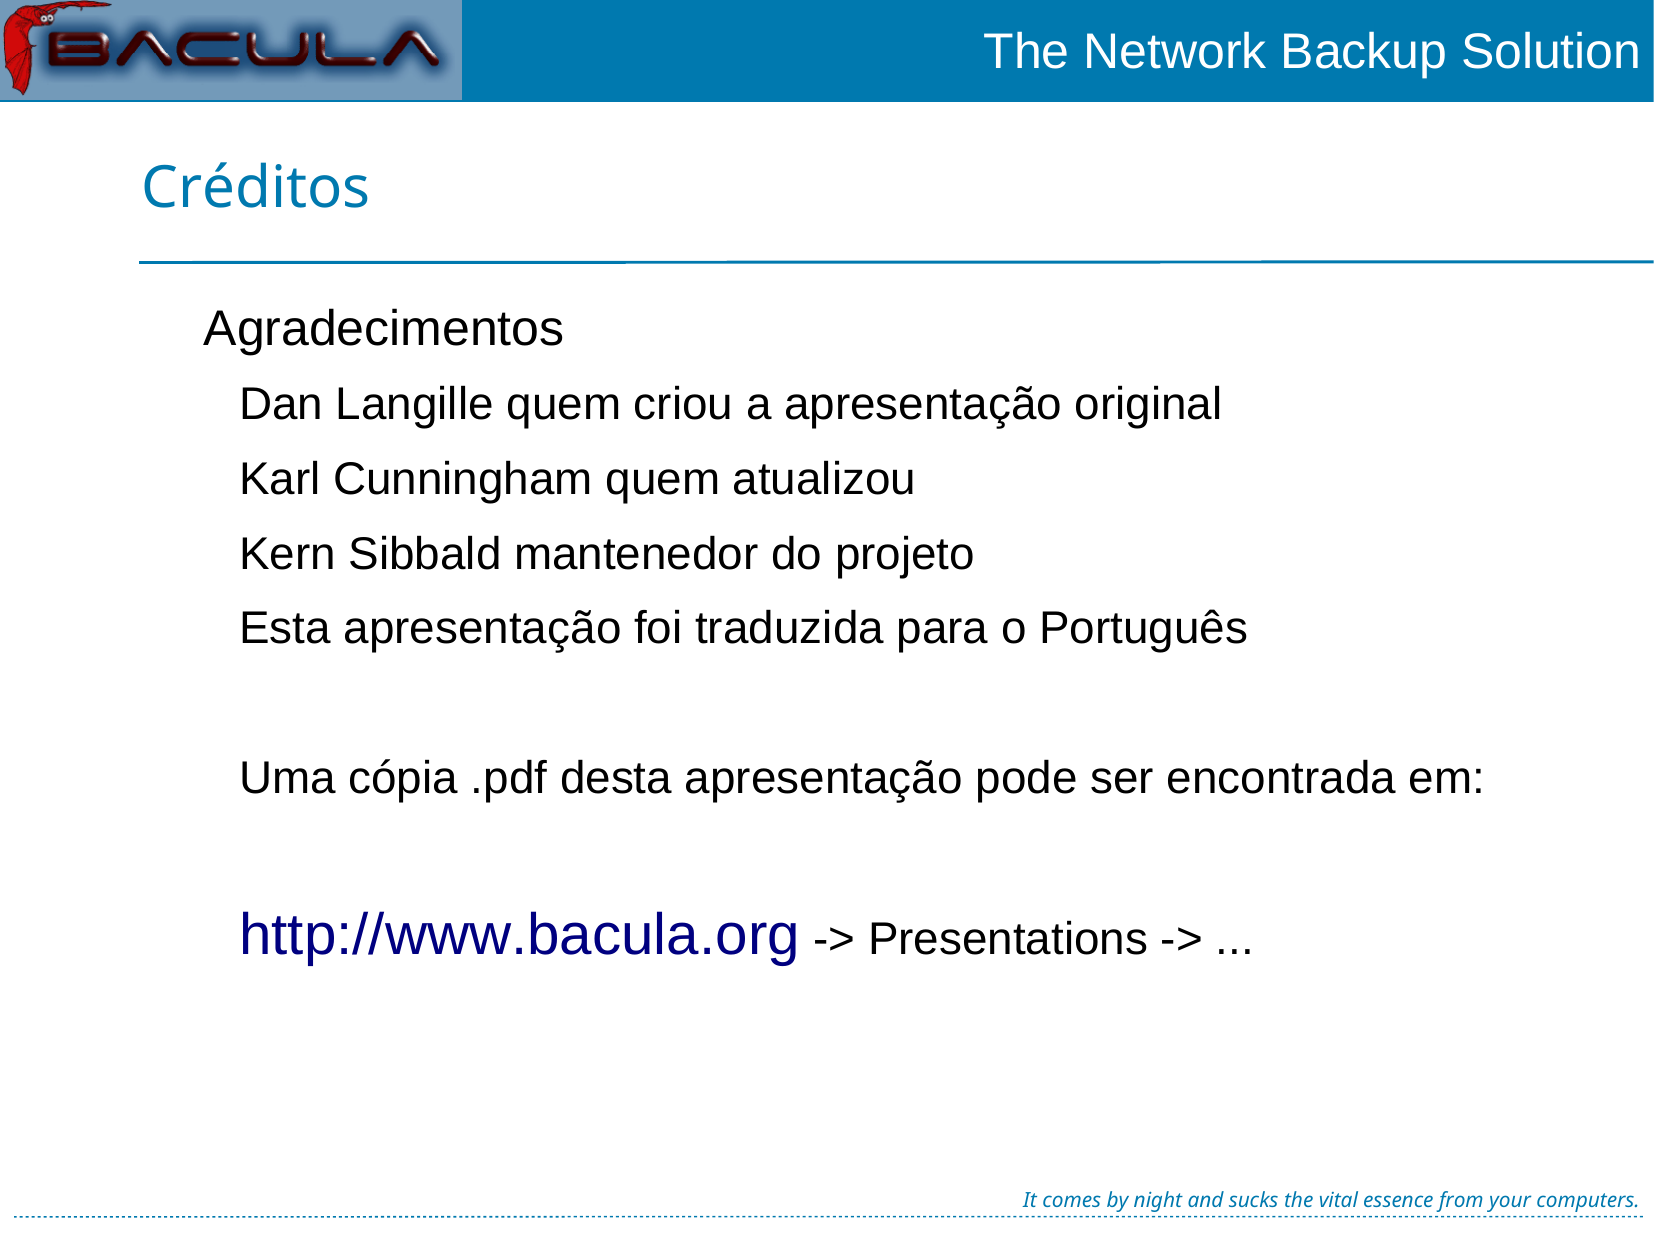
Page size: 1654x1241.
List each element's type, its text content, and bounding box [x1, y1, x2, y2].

title Créditos [141, 112, 1501, 226]
picture [0, 0, 461, 99]
list Agradecimentos Dan Langille quem criou a apresentação original Karl Cunningham quem atualizou Kern Sibbald mantenedor do projeto Esta apresentação foi traduzida para o Português Uma cópia .pdf desta apresentação pode ser encontrada em: http://www.bacula.org -> Presentations -> ... [144, 300, 1538, 1117]
